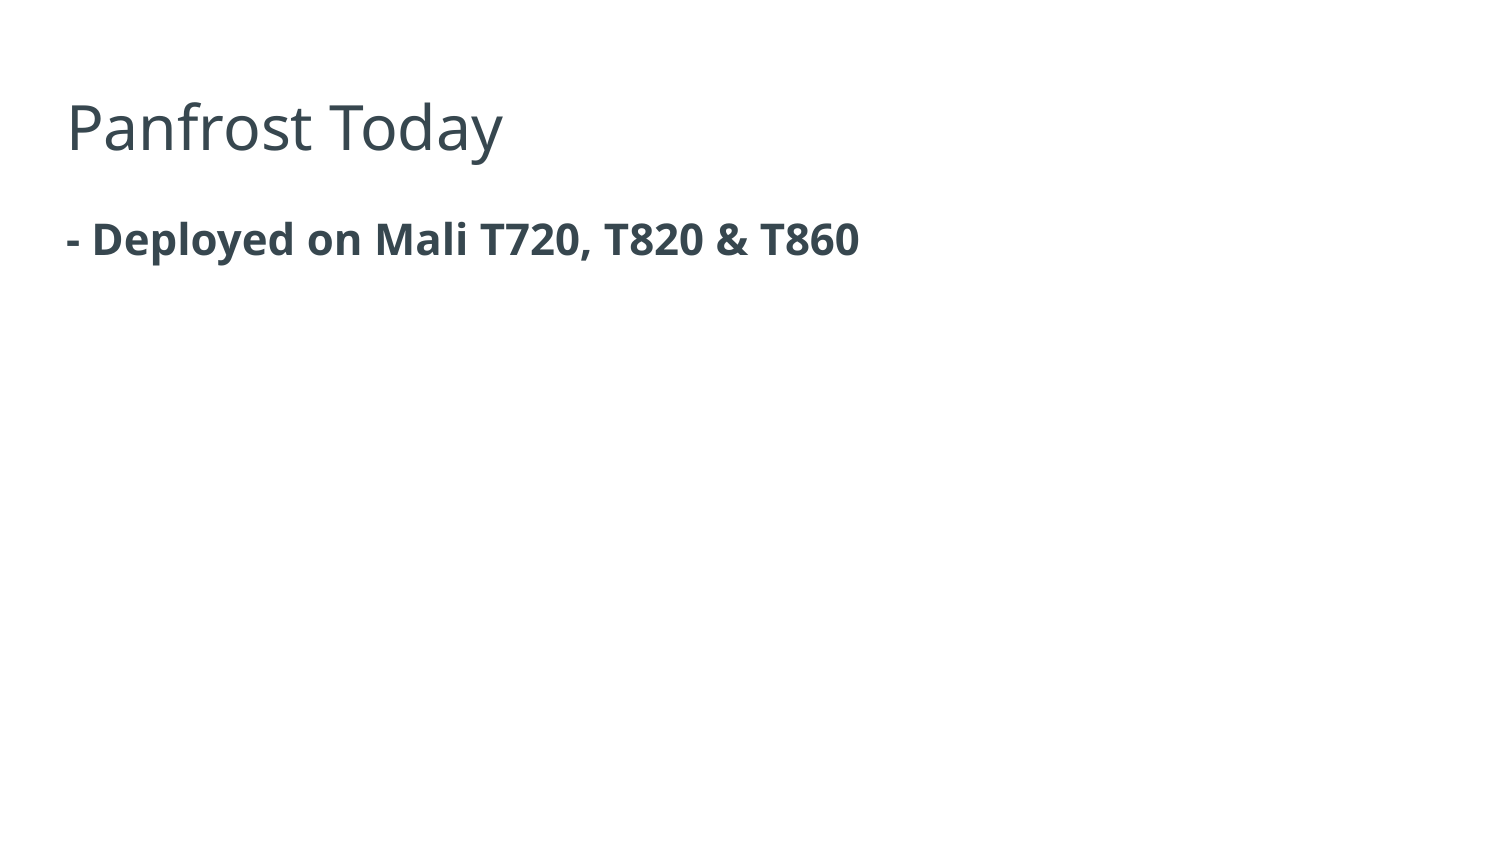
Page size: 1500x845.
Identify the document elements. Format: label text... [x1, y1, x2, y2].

list - Deployed on Mali T720, T820 & T860 [51, 189, 1216, 750]
title Panfrost Today [51, 72, 1449, 167]
